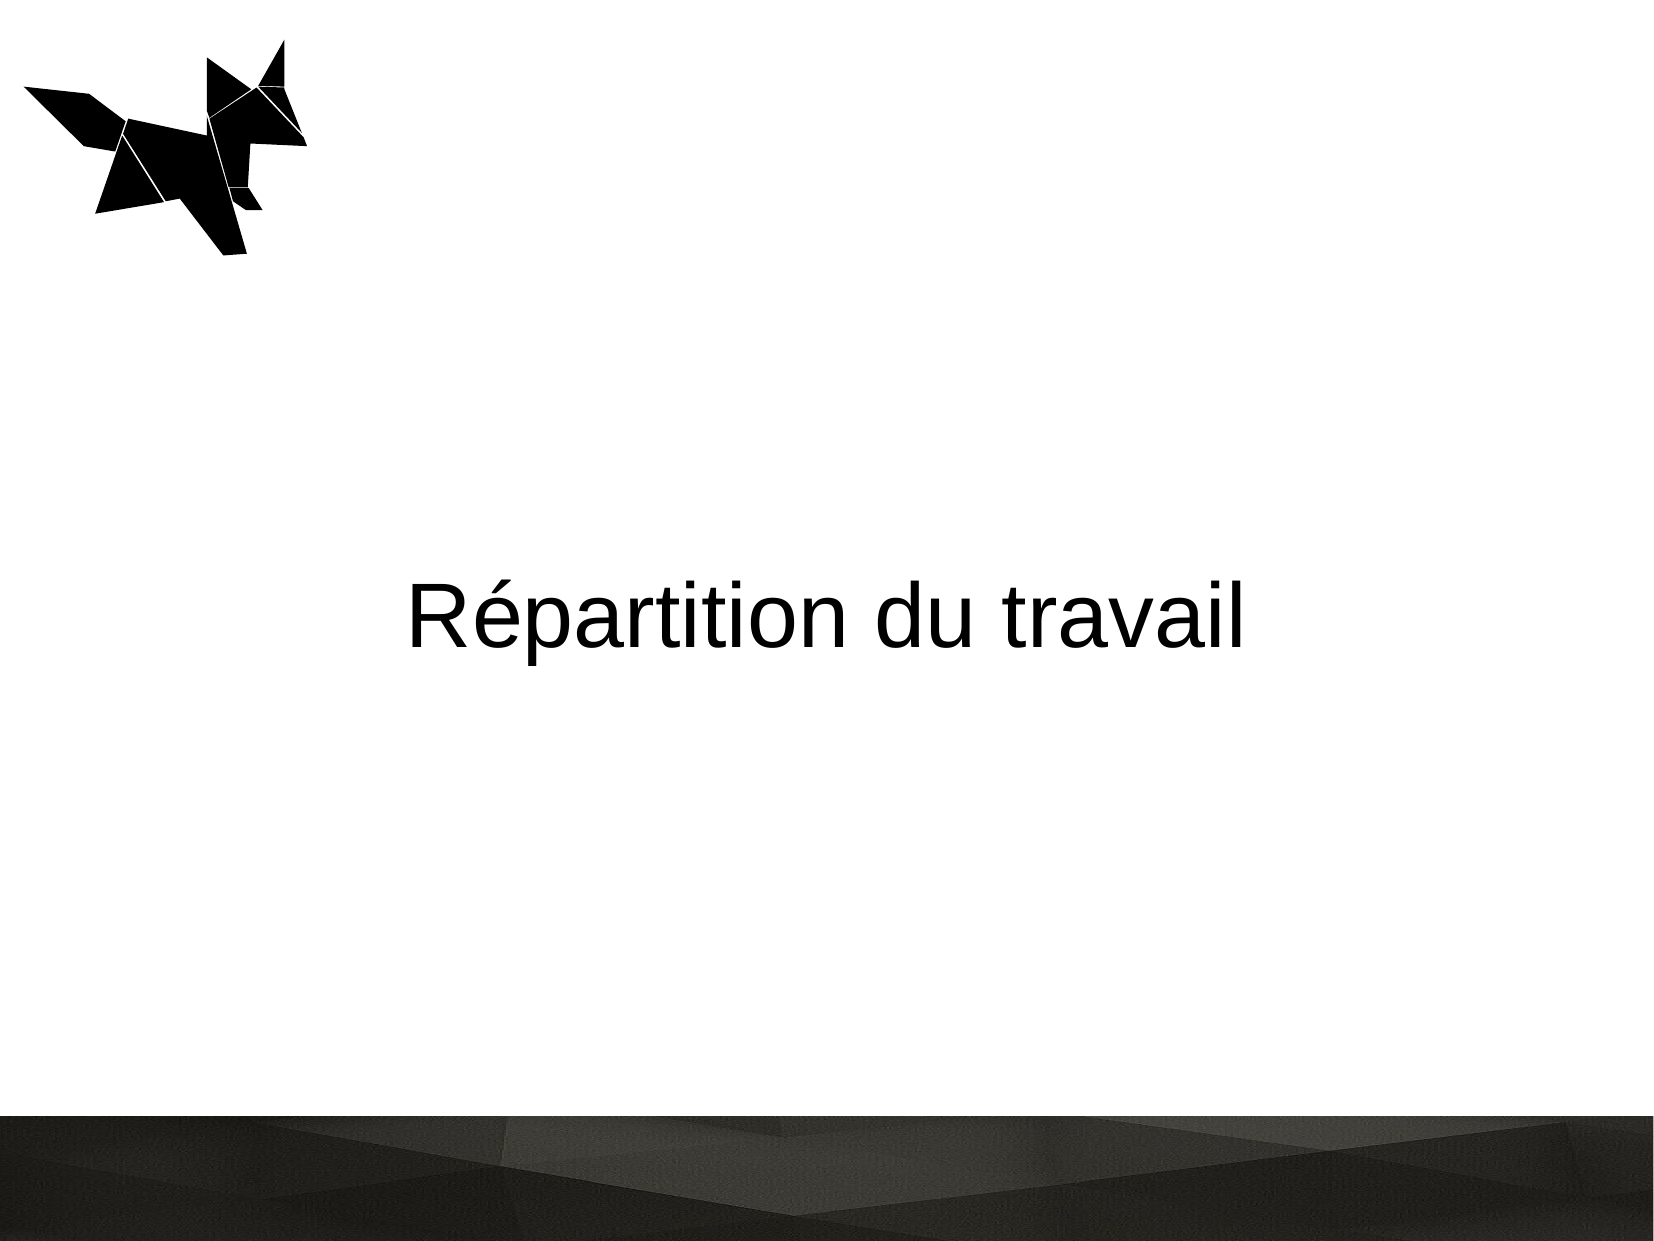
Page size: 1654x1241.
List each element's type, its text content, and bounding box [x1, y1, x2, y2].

picture [0, 1116, 1654, 1241]
title Répartition du travail [82, 49, 1571, 1116]
picture [23, 30, 308, 319]
